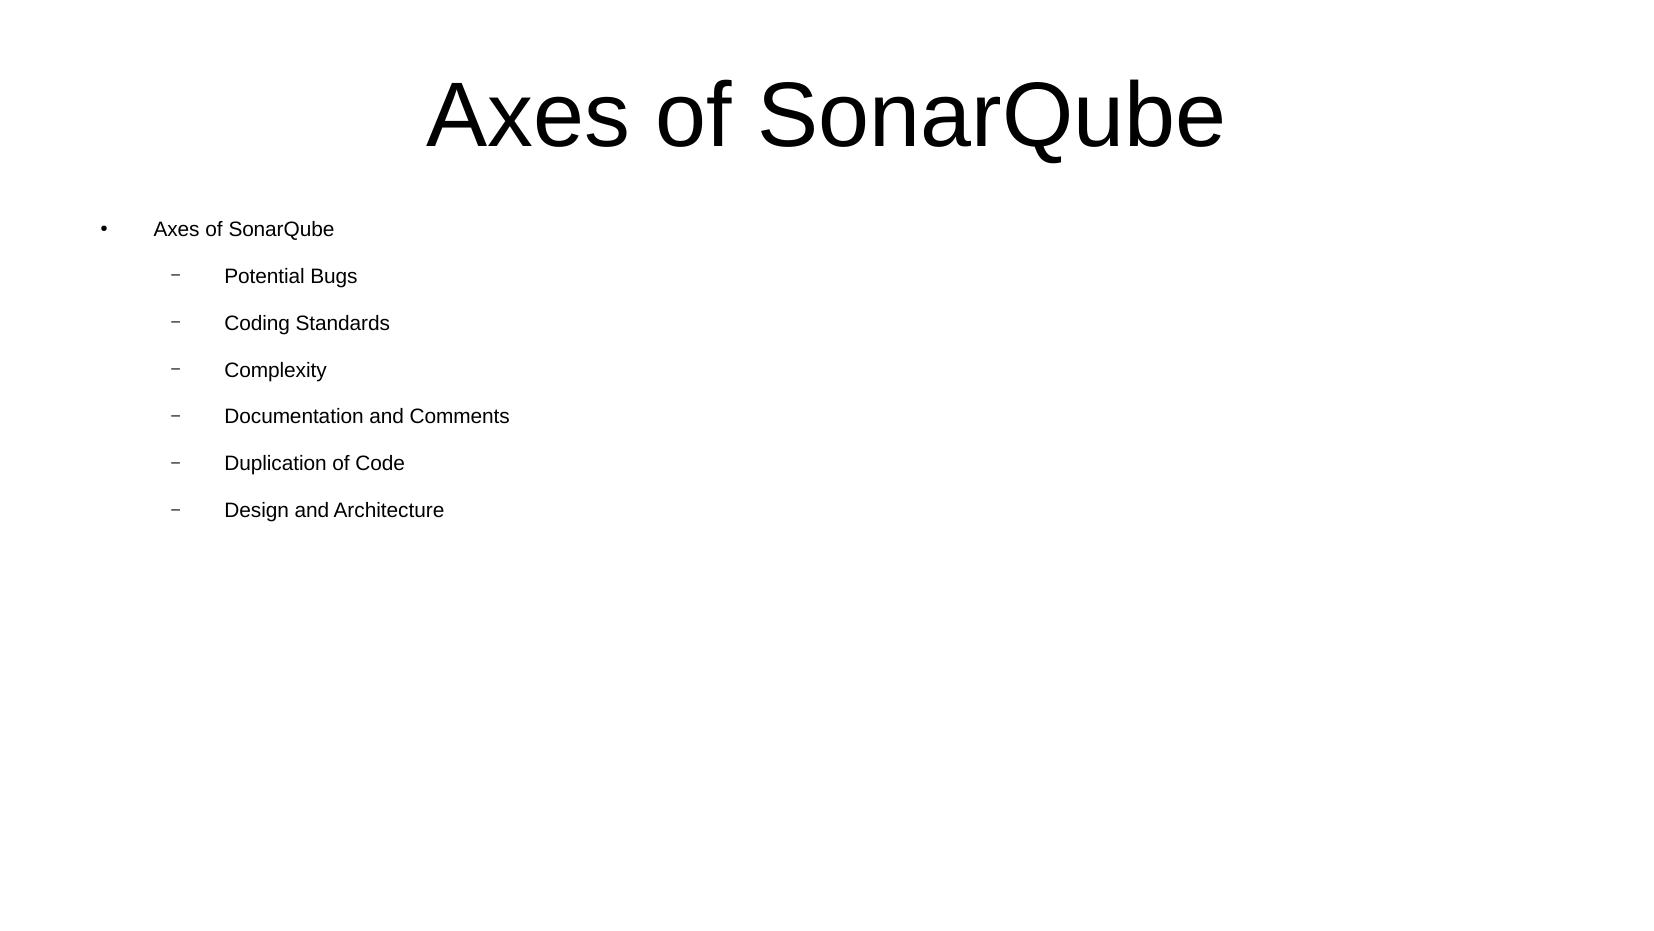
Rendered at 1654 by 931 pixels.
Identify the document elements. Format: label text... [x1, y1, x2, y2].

title Axes of SonarQube [82, 37, 1571, 193]
list Axes of SonarQube Potential Bugs Coding Standards Complexity Documentation and Comments Duplication of Code Design and Architecture [82, 217, 1636, 931]
